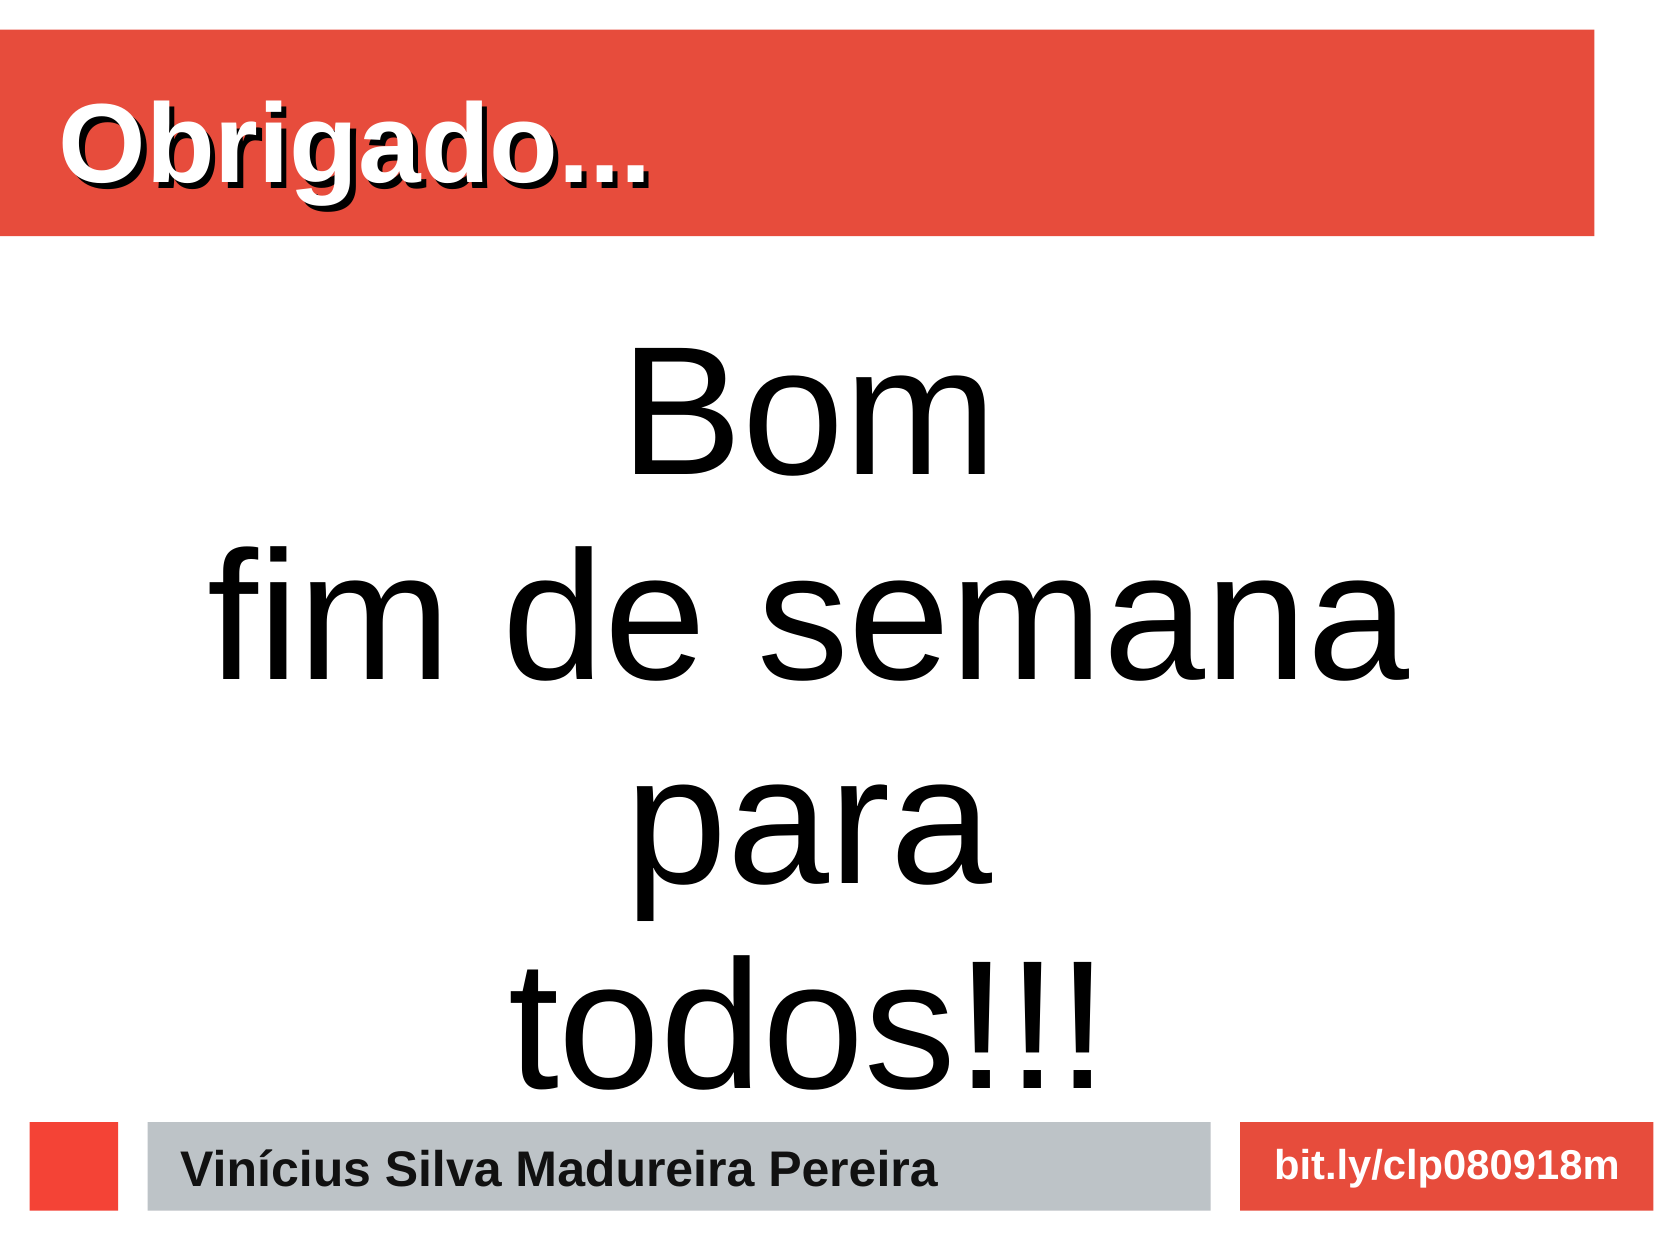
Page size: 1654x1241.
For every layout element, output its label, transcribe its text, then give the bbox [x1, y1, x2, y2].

text_box Vinícius Silva Madureira Pereira [165, 1133, 1170, 1205]
text_box Bom fim de semana para todos!!! [70, 301, 1548, 1135]
text_box bit.ly/clp080918m [1228, 1133, 1654, 1205]
title Obrigado... [59, 59, 1595, 207]
